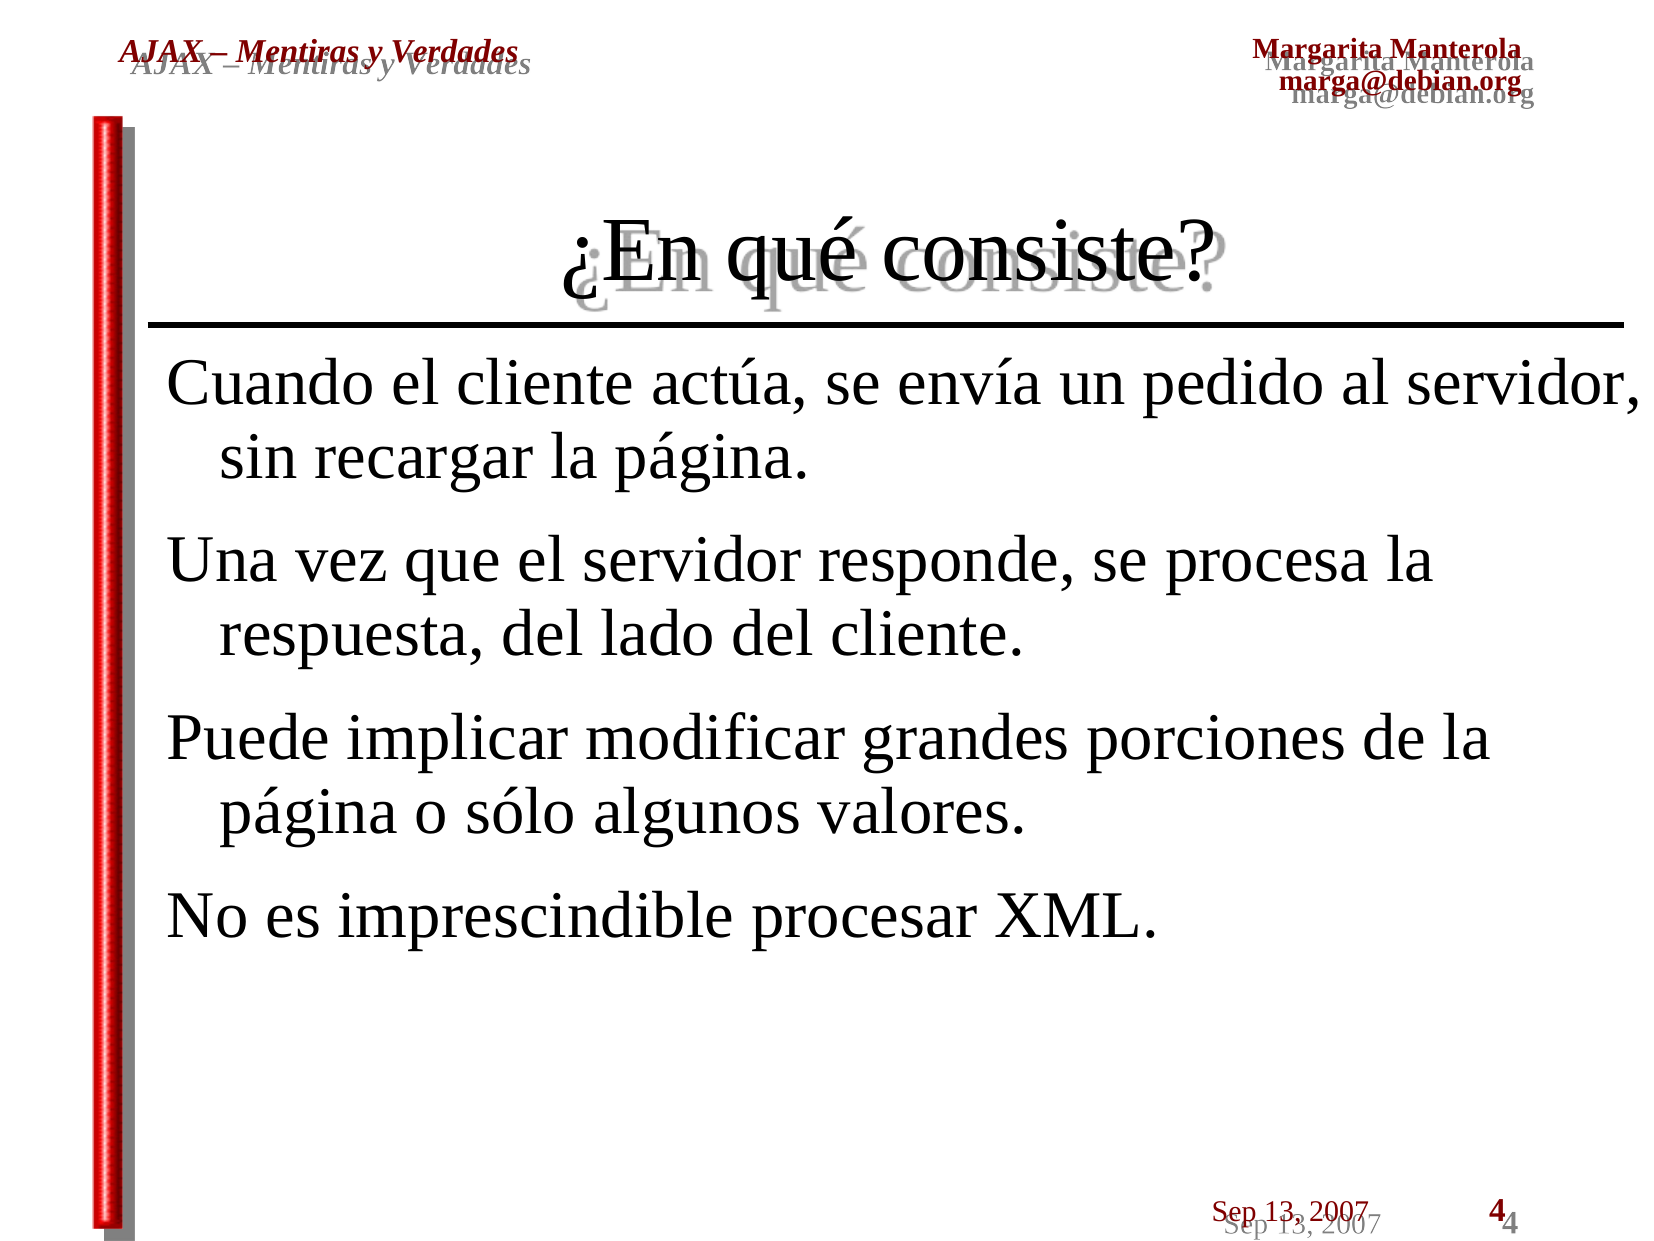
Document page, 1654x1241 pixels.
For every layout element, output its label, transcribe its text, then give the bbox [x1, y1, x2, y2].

picture [94, 117, 122, 1228]
title ¿En qué consiste? [137, 171, 1642, 327]
list Cuando el cliente actúa, se envía un pedido al servidor, sin recargar la página. Una vez que el servidor responde, se procesa la respuesta, del lado del cliente. Puede implicar modificar grandes porciones de la página o sólo algunos valores. No es imprescindible procesar XML. [149, 344, 1654, 1134]
